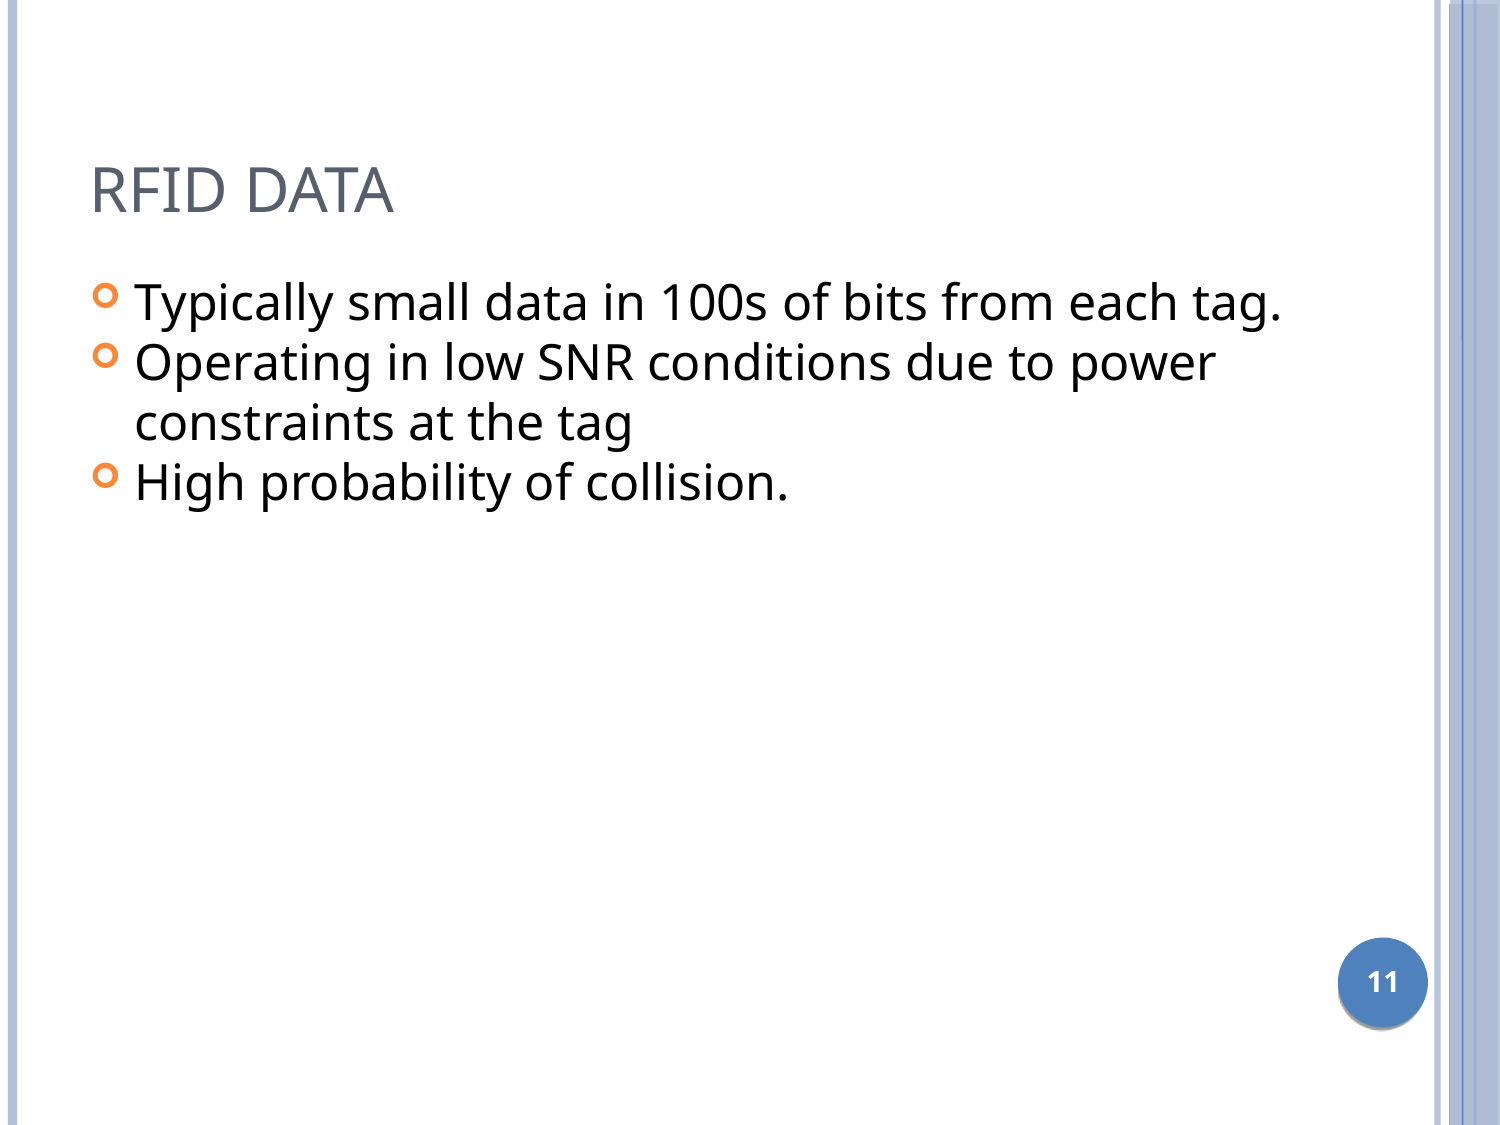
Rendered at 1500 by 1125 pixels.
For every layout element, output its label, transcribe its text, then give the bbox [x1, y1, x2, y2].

text_box <number> [1333, 940, 1434, 1027]
text_box Typically small data in 100s of bits from each tag. Operating in low SNR conditions due to power constraints at the tag High probability of collision. [74, 262, 1300, 1062]
text_box RFID Data [74, 45, 1300, 233]
